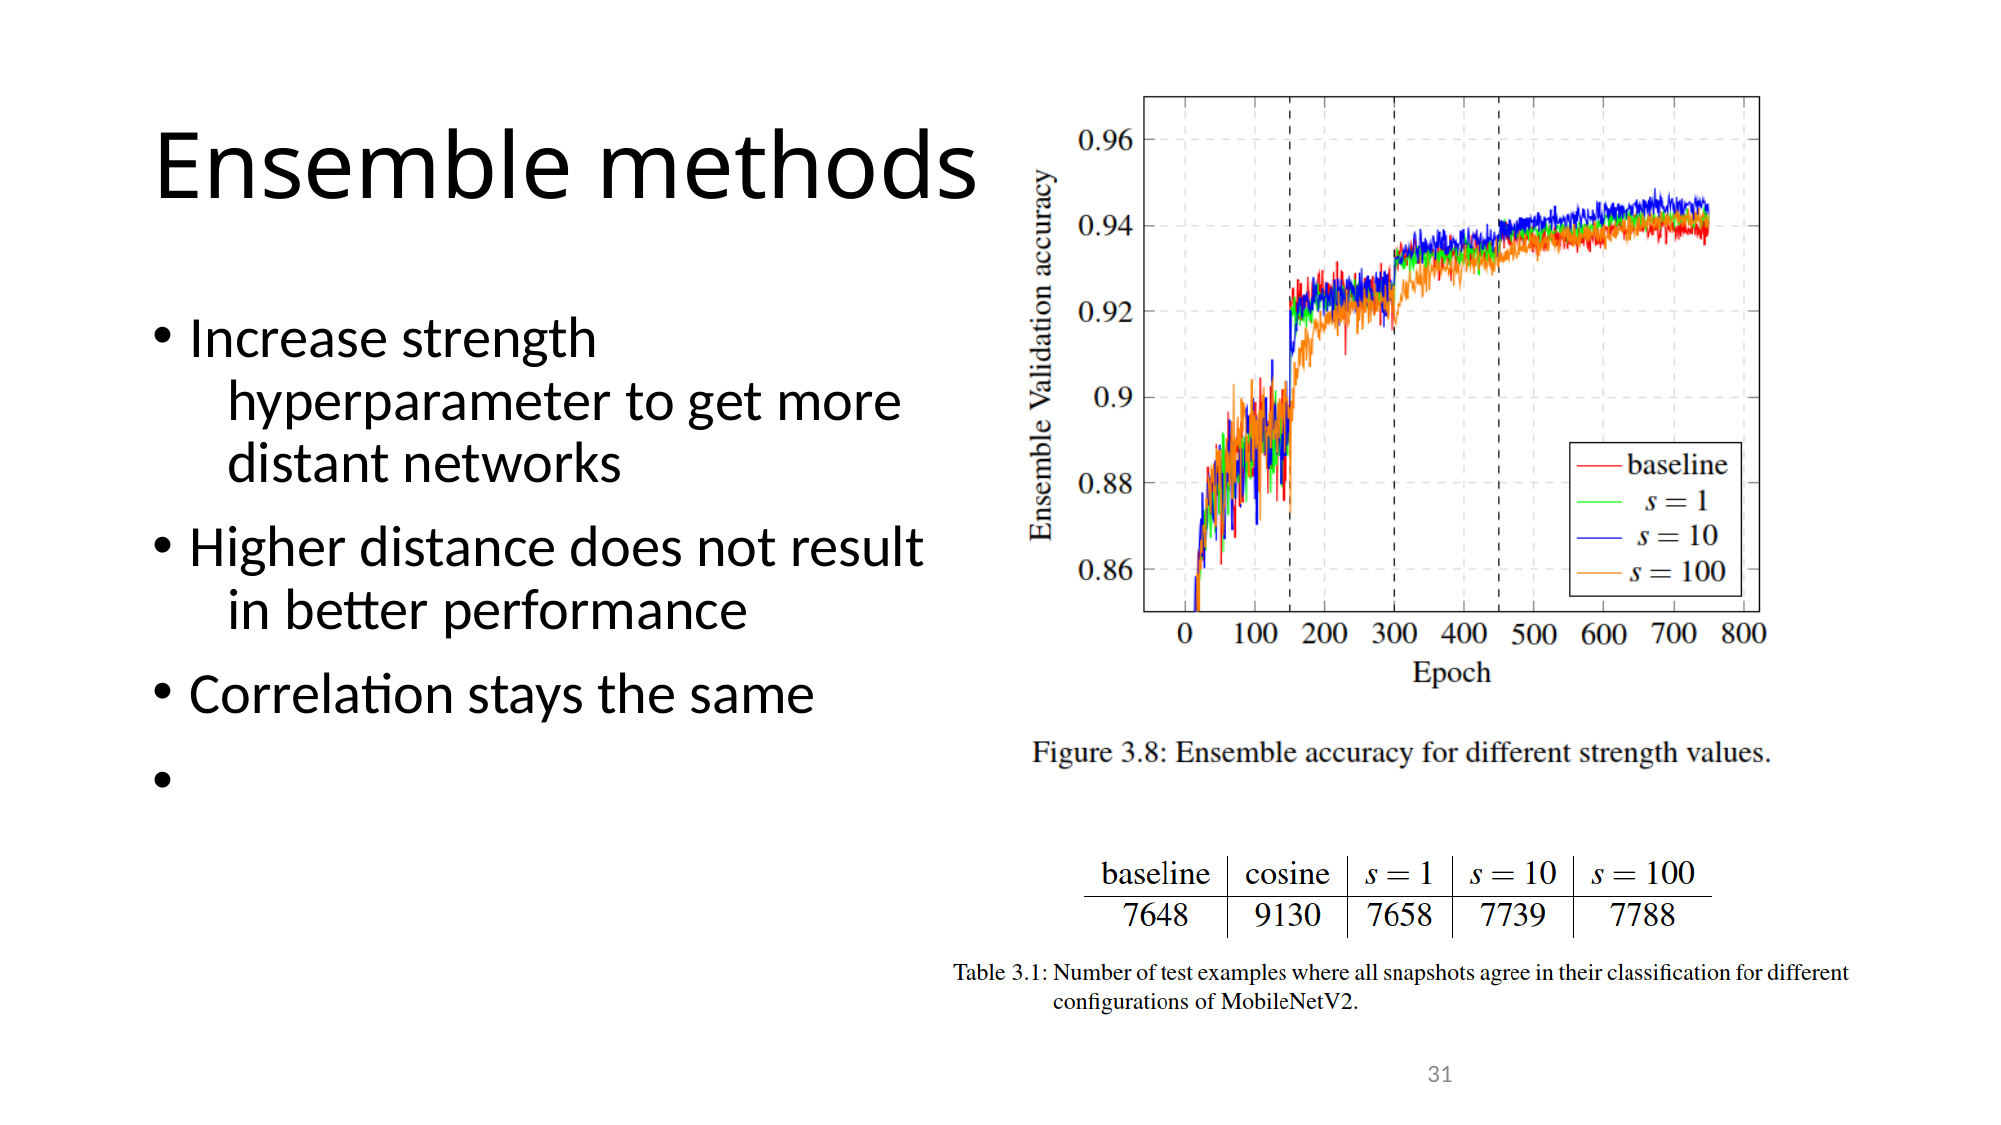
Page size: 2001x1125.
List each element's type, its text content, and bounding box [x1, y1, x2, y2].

title Ensemble methods [137, 59, 1863, 278]
text_box [1412, 1042, 1863, 1103]
picture [934, 841, 1860, 1019]
picture [1017, 74, 1808, 788]
list Increase strength hyperparameter to get more distant networks Higher distance does not result in better performance Correlation stays the same [137, 299, 988, 1014]
